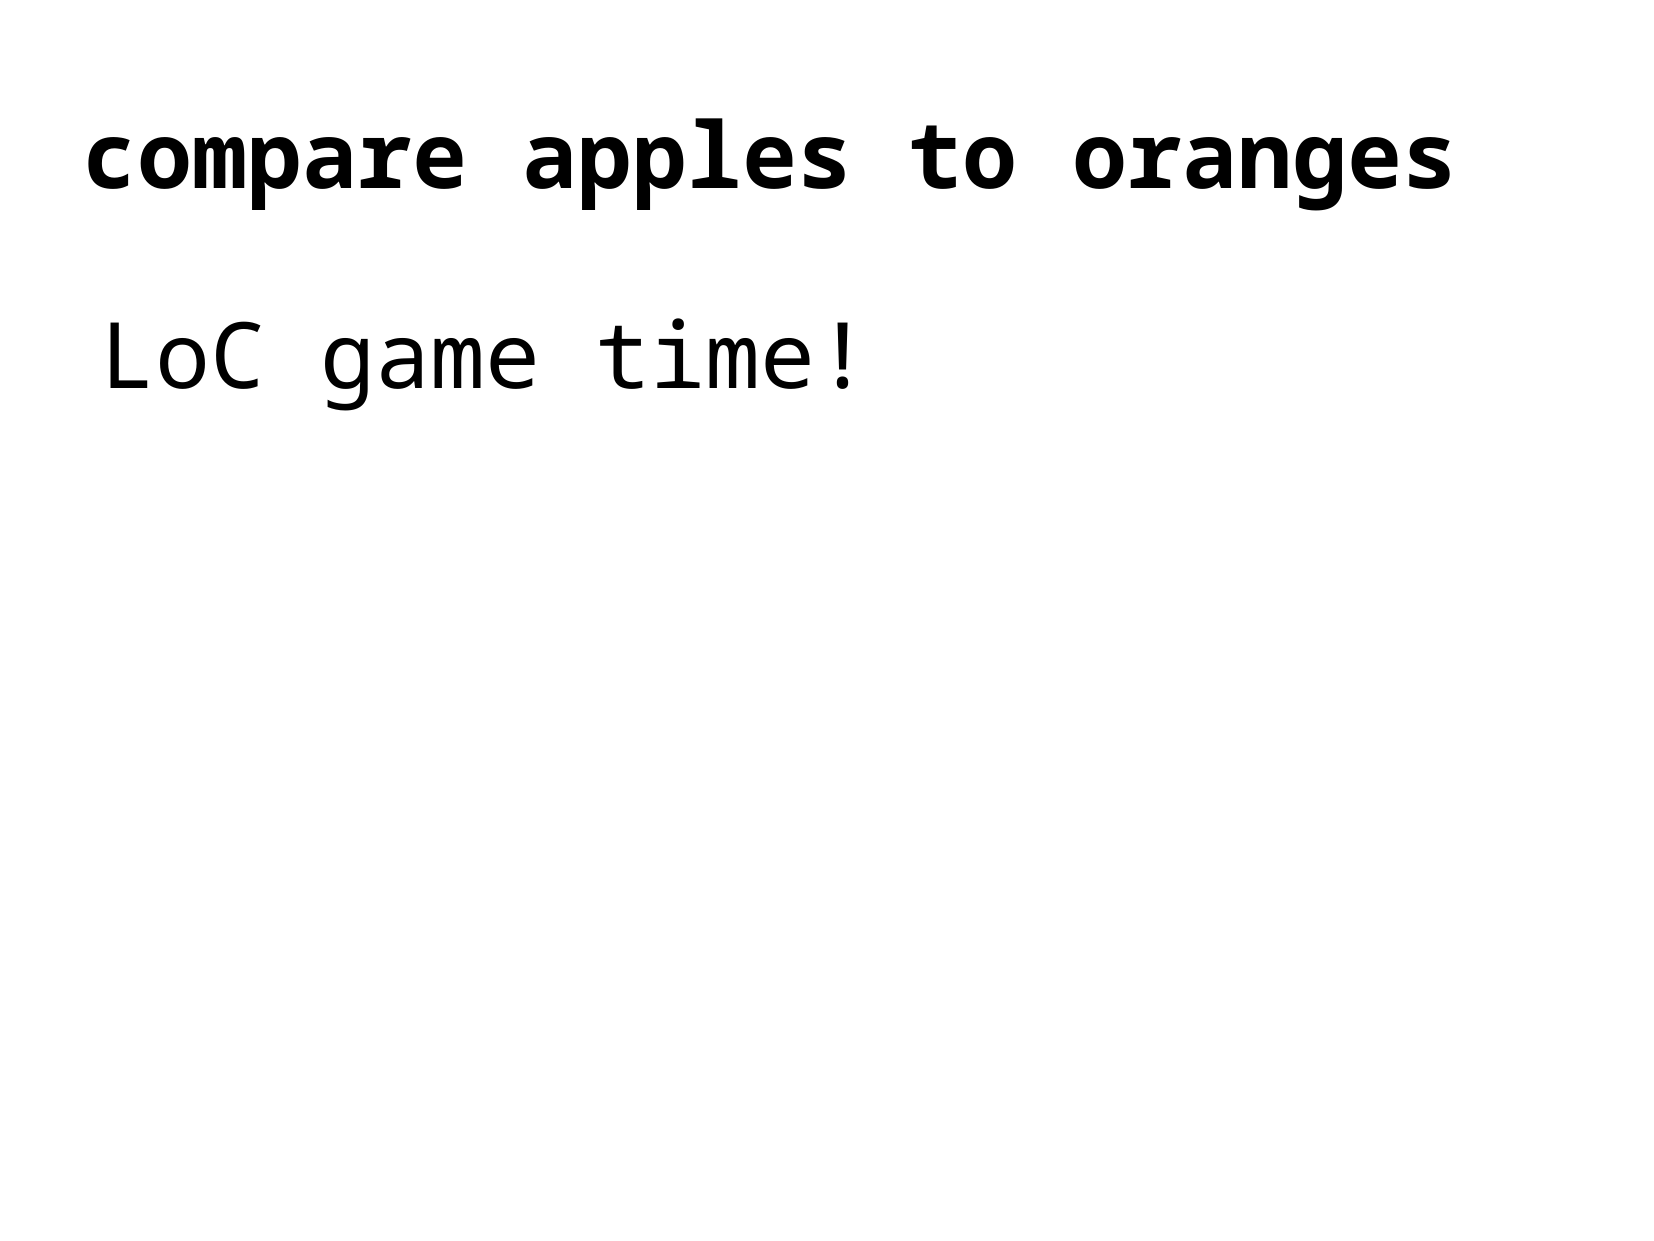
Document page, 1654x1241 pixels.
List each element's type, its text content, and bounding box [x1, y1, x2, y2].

list LoC game time! [82, 290, 1571, 1094]
title compare apples to oranges [82, 49, 1571, 257]
